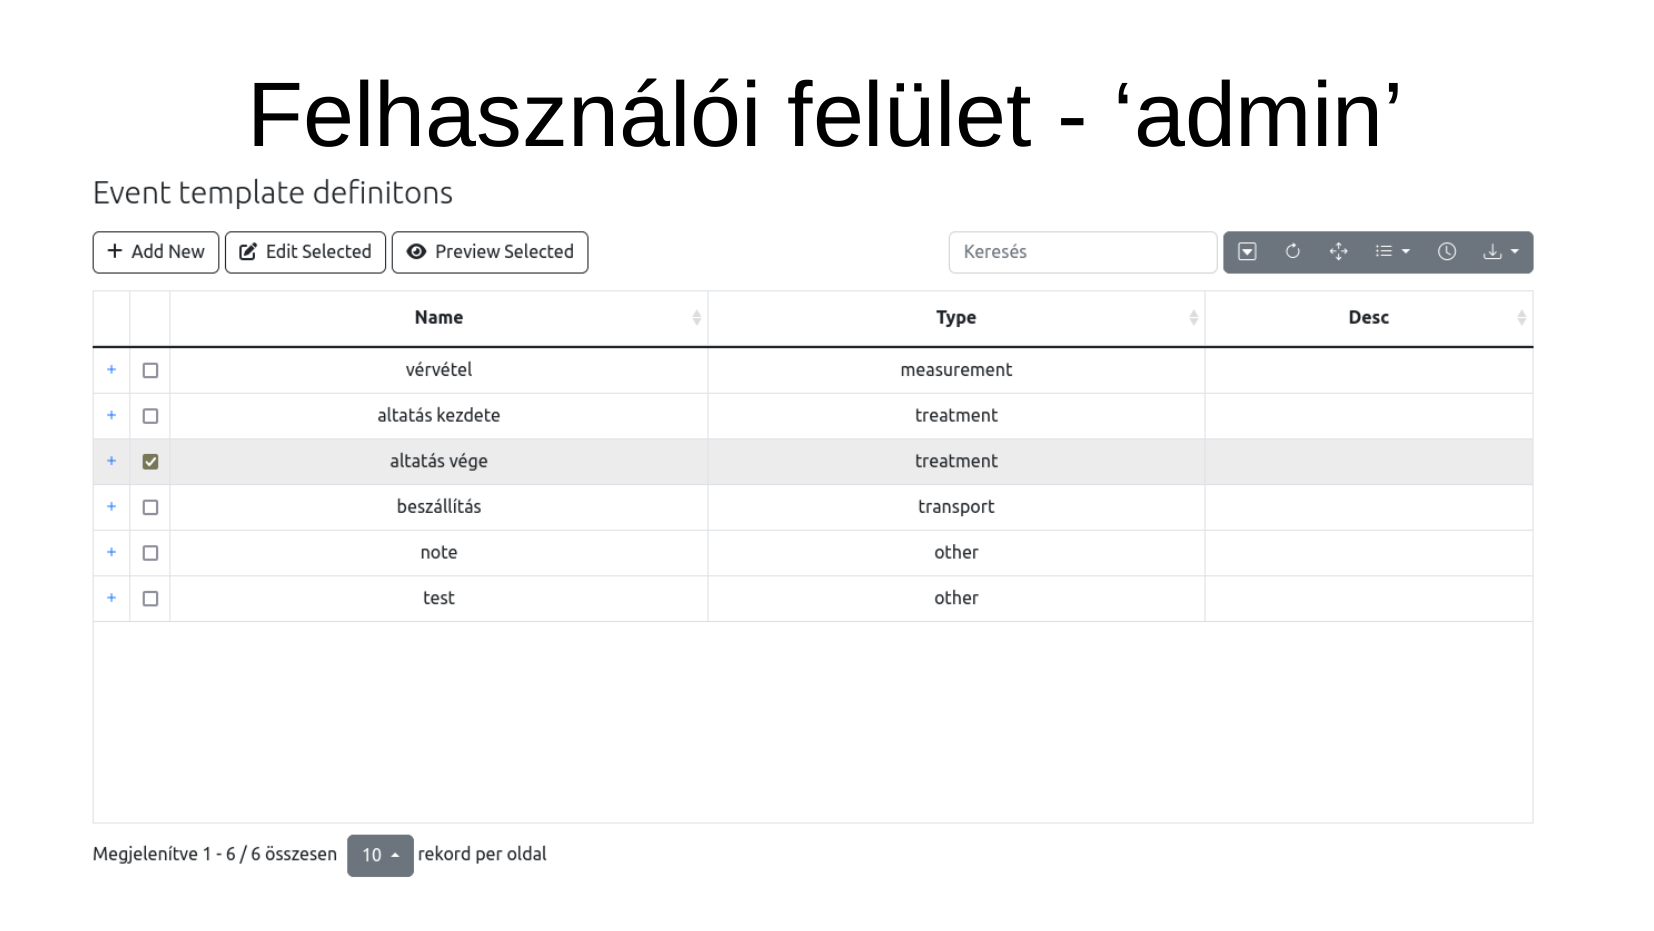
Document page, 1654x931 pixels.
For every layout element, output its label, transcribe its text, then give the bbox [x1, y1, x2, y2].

title Felhasználói felület - ‘admin’ [82, 37, 1571, 169]
picture [76, 169, 1577, 916]
